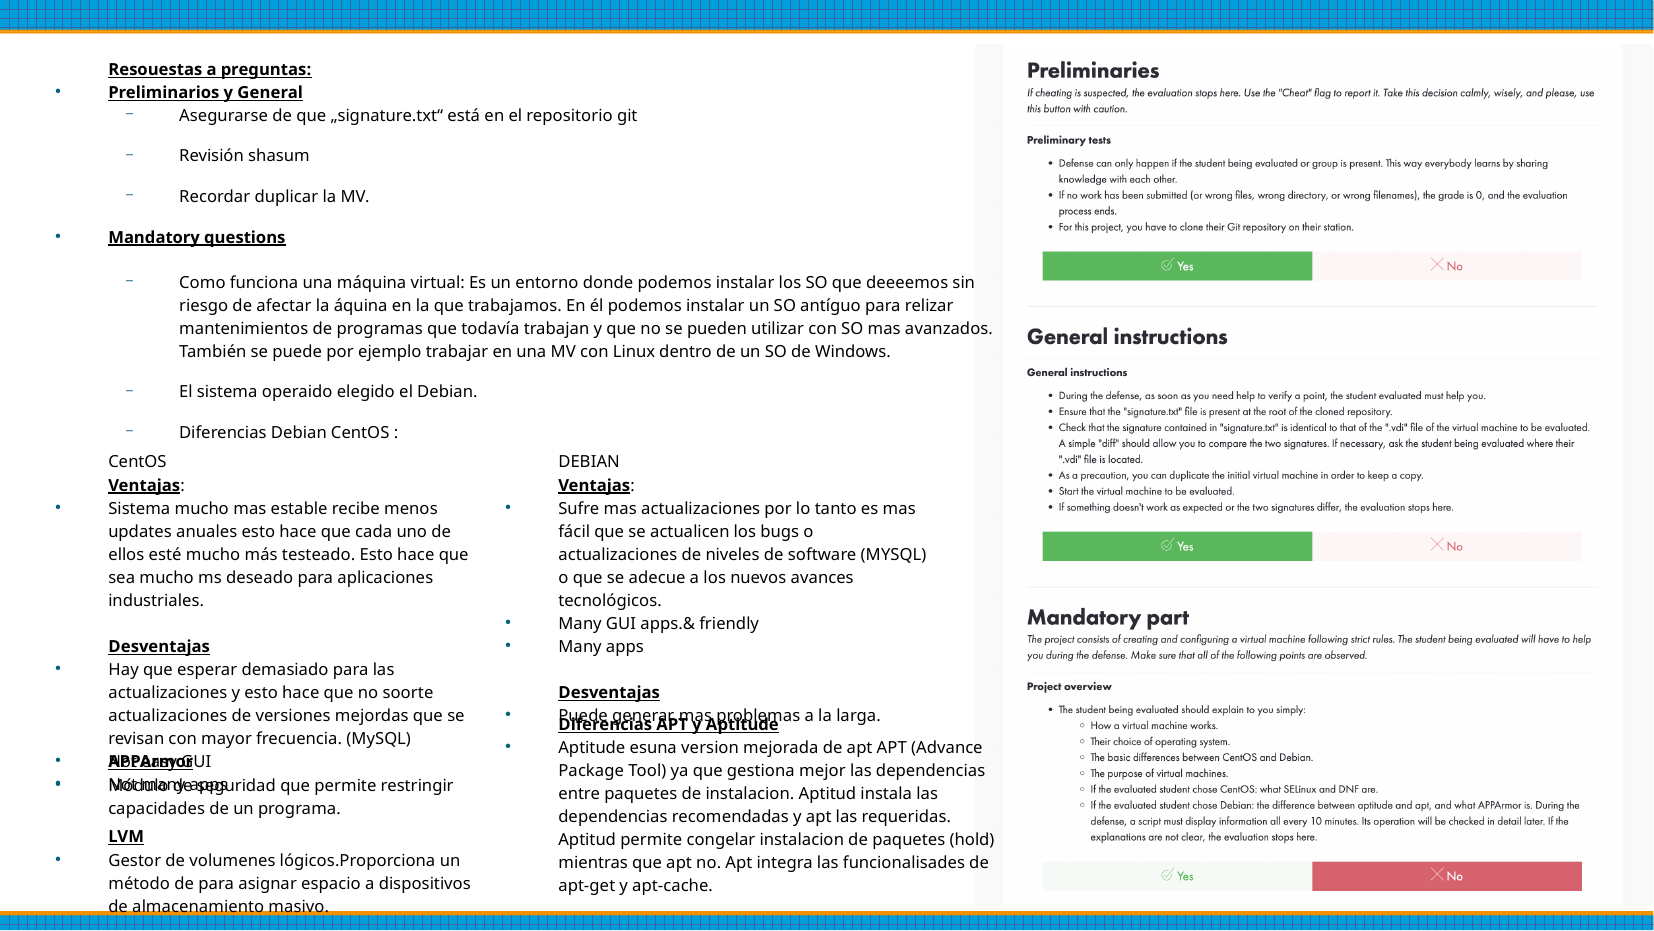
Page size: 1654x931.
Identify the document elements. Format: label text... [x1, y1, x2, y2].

list DEBIAN Ventajas: Sufre mas actualizaciones por lo tanto es mas fácil que se actualicen los bugs o actualizaciones de niveles de software (MYSQL) o que se adecue a los nuevos avances tecnológicos. Many GUI apps.& friendly Many apps Desventajas Puede generar mas problemas a la larga. [487, 450, 938, 712]
list LVM Gestor de volumenes lógicos.Proporciona un método de para asignar espacio a dispositivos de almacenamiento masivo. [37, 825, 488, 901]
list Diferencias APT y Aptitude Aptitude esuna version mejorada de apt APT (Advance Package Tool) ya que gestiona mejor las dependencias entre paquetes de instalacion. Aptitud instala las dependencias recomendadas y apt las requeridas. Aptitud permite congelar instalacion de paquetes (hold) mientras que apt no. Apt integra las funcionalisades de apt-get y apt-cache. [487, 712, 1013, 901]
list CentOS Ventajas: Sistema mucho mas estable recibe menos updates anuales esto hace que cada uno de ellos esté mucho más testeado. Esto hace que sea mucho ms deseado para aplicaciones industriales. Desventajas Hay que esperar demasiado para las actualizaciones y esto hace que no soorte actualizaciones de versiones mejordas que se revisan con mayor frecuencia. (MySQL) Not easy GUI Not many apps [37, 450, 487, 750]
list Resouestas a preguntas: Preliminarios y General Asegurarse de que „signature.txt“ está en el repositorio git Revisión shasum Recordar duplicar la MV. Mandatory questions Como funciona una máquina virtual: Es un entorno donde podemos instalar los SO que deeeemos sin riesgo de afectar la áquina en la que trabajamos. En él podemos instalar un SO antíguo para relizar mantenimientos de programas que todavía trabajan y que no se pueden utilizar con SO mas avanzados. También se puede por ejemplo trabajar en una MV con Linux dentro de un SO de Windows. El sistema operaido elegido el Debian. Diferencias Debian CentOS : [37, 57, 1013, 451]
list APPArmor Módulo de seguridad que permite restringir capacidades de un programa. [37, 750, 487, 825]
picture [975, 44, 1654, 906]
